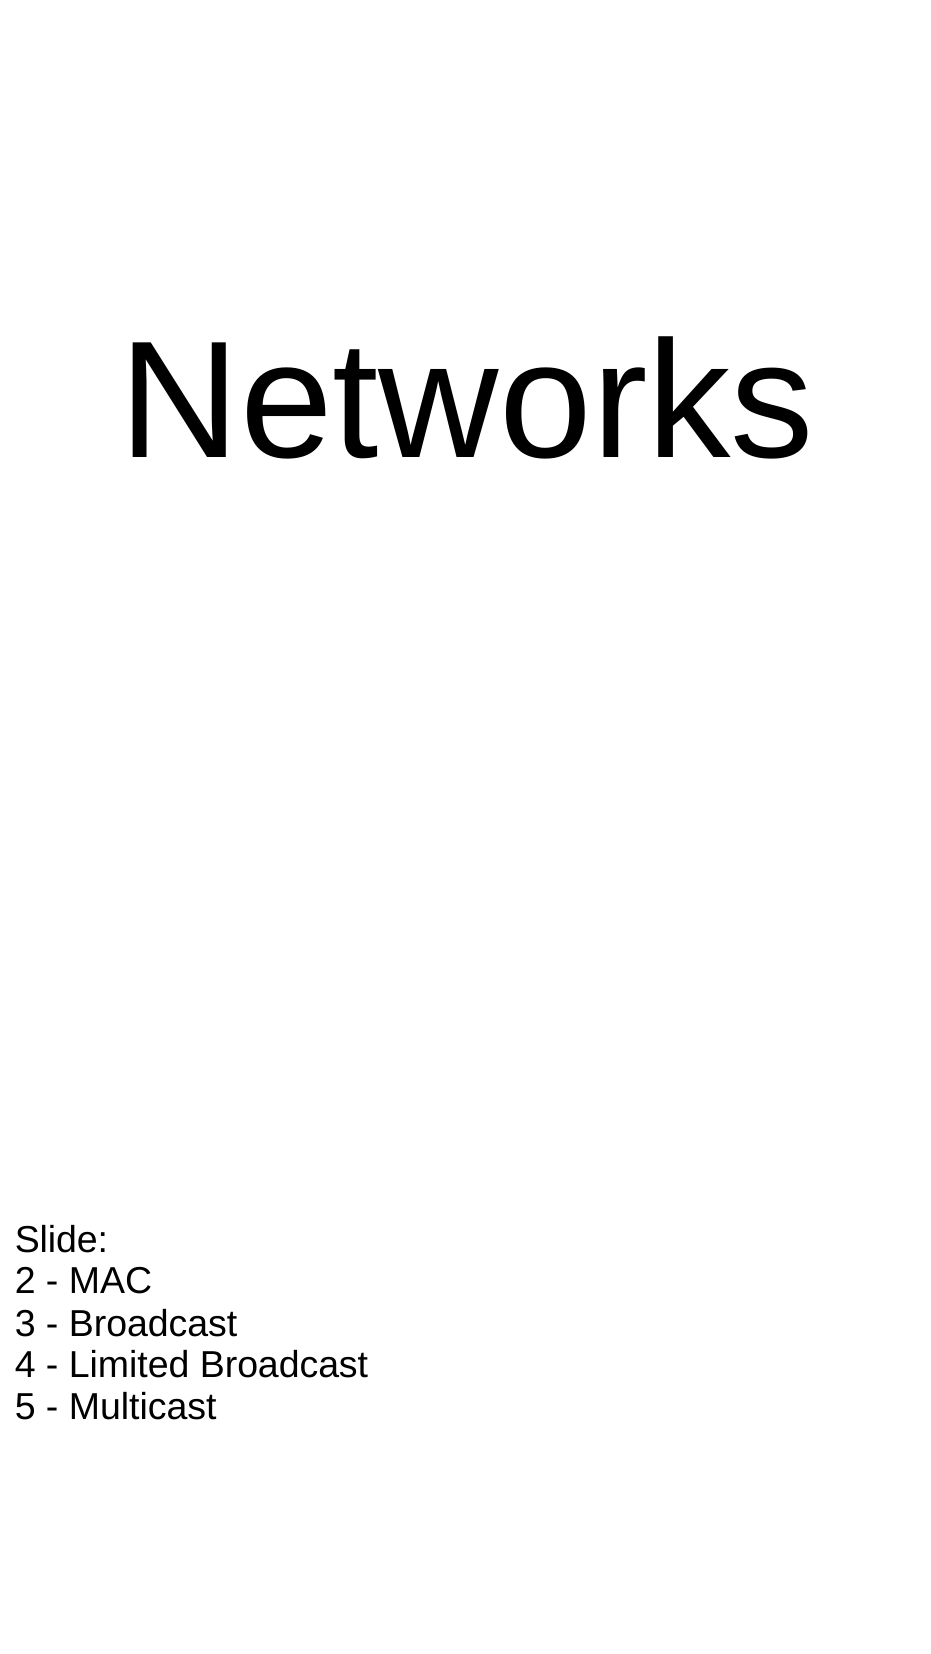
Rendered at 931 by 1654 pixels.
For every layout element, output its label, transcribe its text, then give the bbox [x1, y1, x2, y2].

text_box Slide: 2 - MAC 3 - Broadcast 4 - Limited Broadcast 5 - Multicast [0, 1210, 931, 1654]
title Networks [48, 120, 886, 680]
